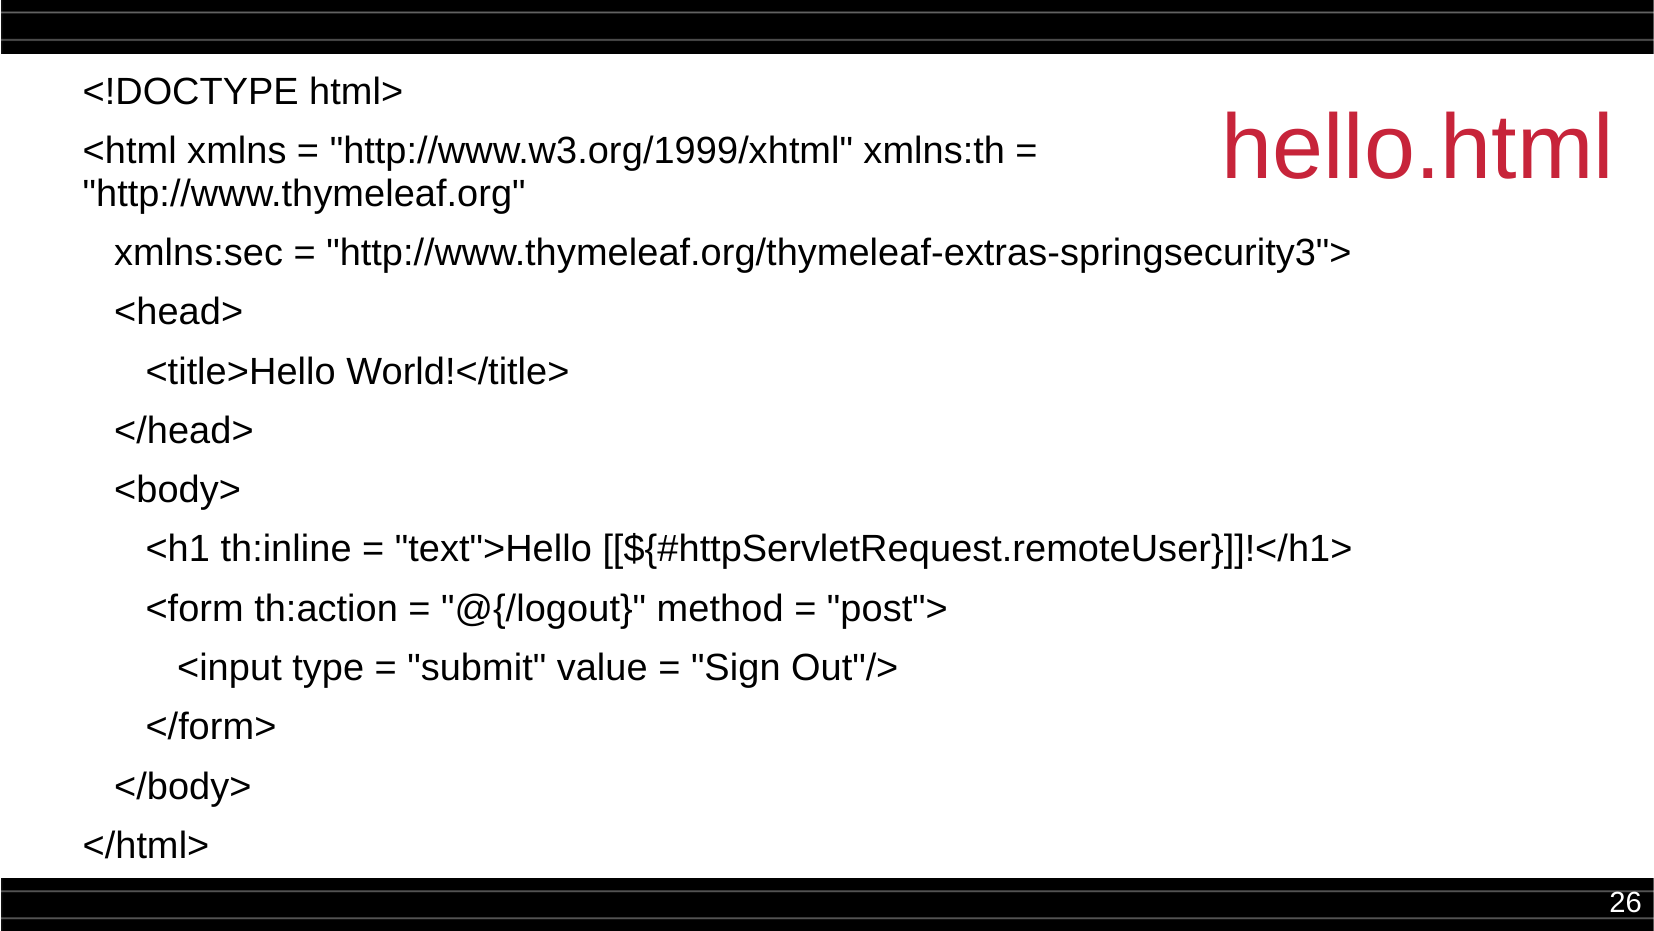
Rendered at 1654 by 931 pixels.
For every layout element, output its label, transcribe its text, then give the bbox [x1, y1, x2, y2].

list <!DOCTYPE html> <html xmlns = "http://www.w3.org/1999/xhtml" xmlns:th = "http://www.thymeleaf.org" xmlns:sec = "http://www.thymeleaf.org/thymeleaf-extras-springsecurity3"> <head> <title>Hello World!</title> </head> <body> <h1 th:inline = "text">Hello [[${#httpServletRequest.remoteUser}]]!</h1> <form th:action = "@{/logout}" method = "post"> <input type = "submit" value = "Sign Out"/> </form> </body> </html> [82, 69, 1373, 919]
picture [1, 0, 1654, 54]
picture [1, 878, 1654, 931]
title hello.html [1221, 44, 1631, 250]
